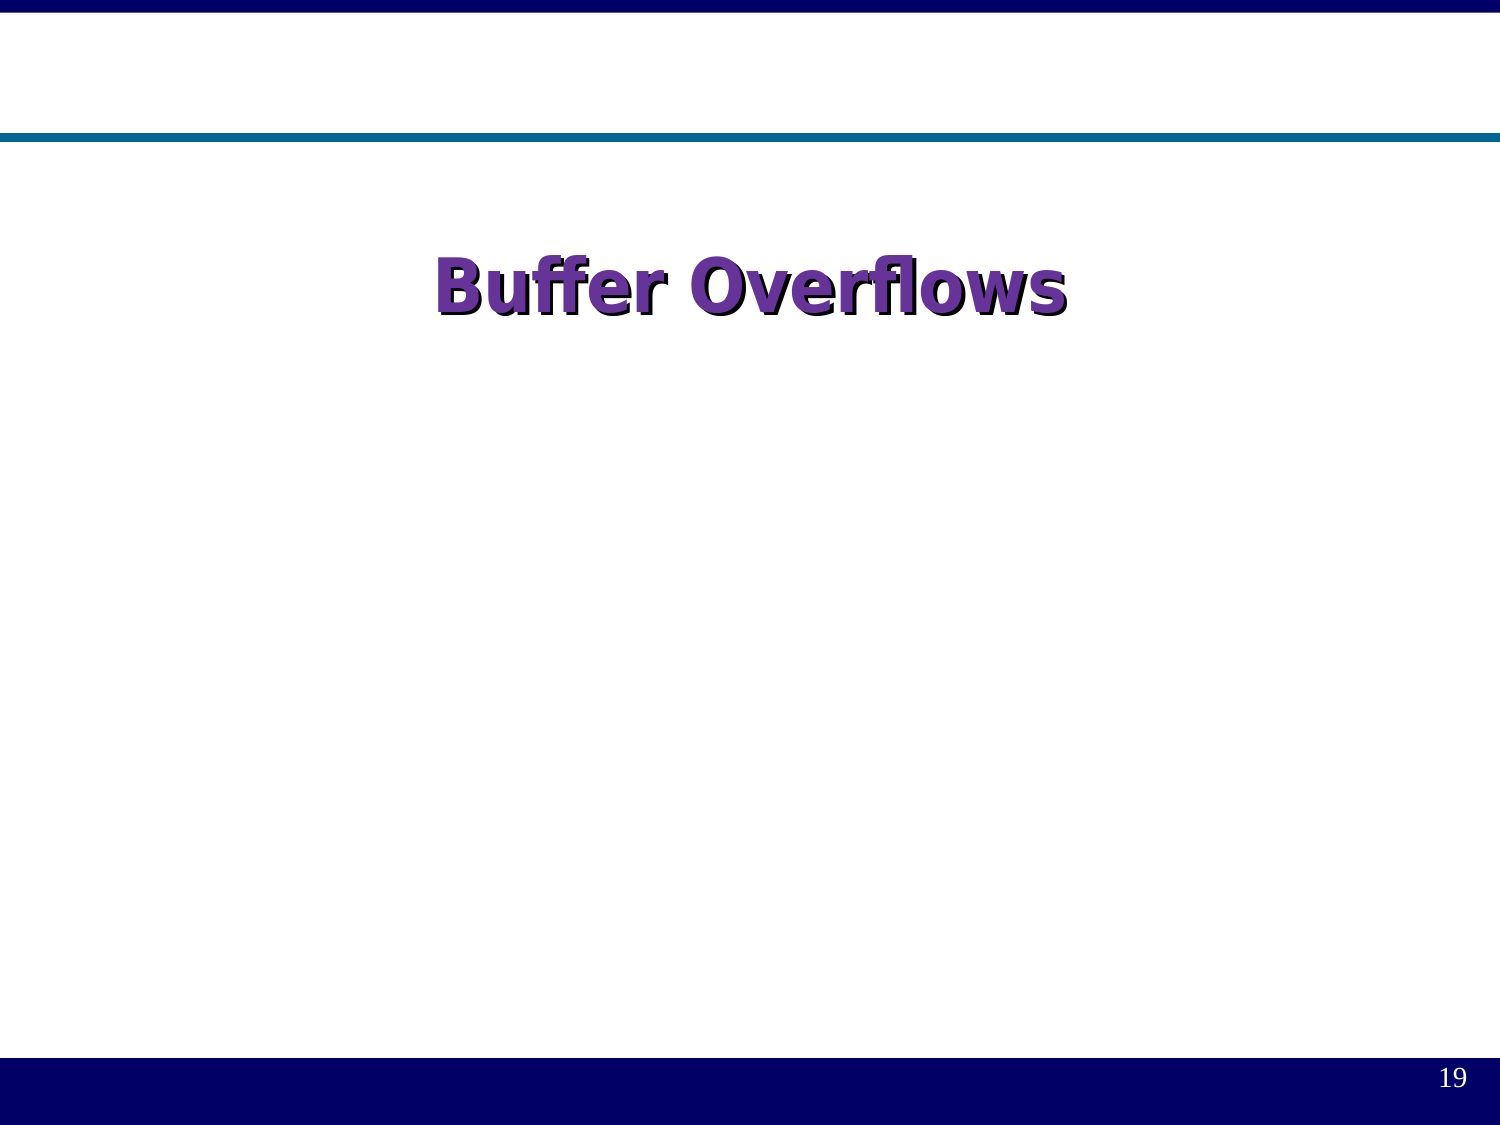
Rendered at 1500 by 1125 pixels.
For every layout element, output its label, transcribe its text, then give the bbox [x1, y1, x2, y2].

subtitle Buffer Overflows [30, 0, 1471, 580]
